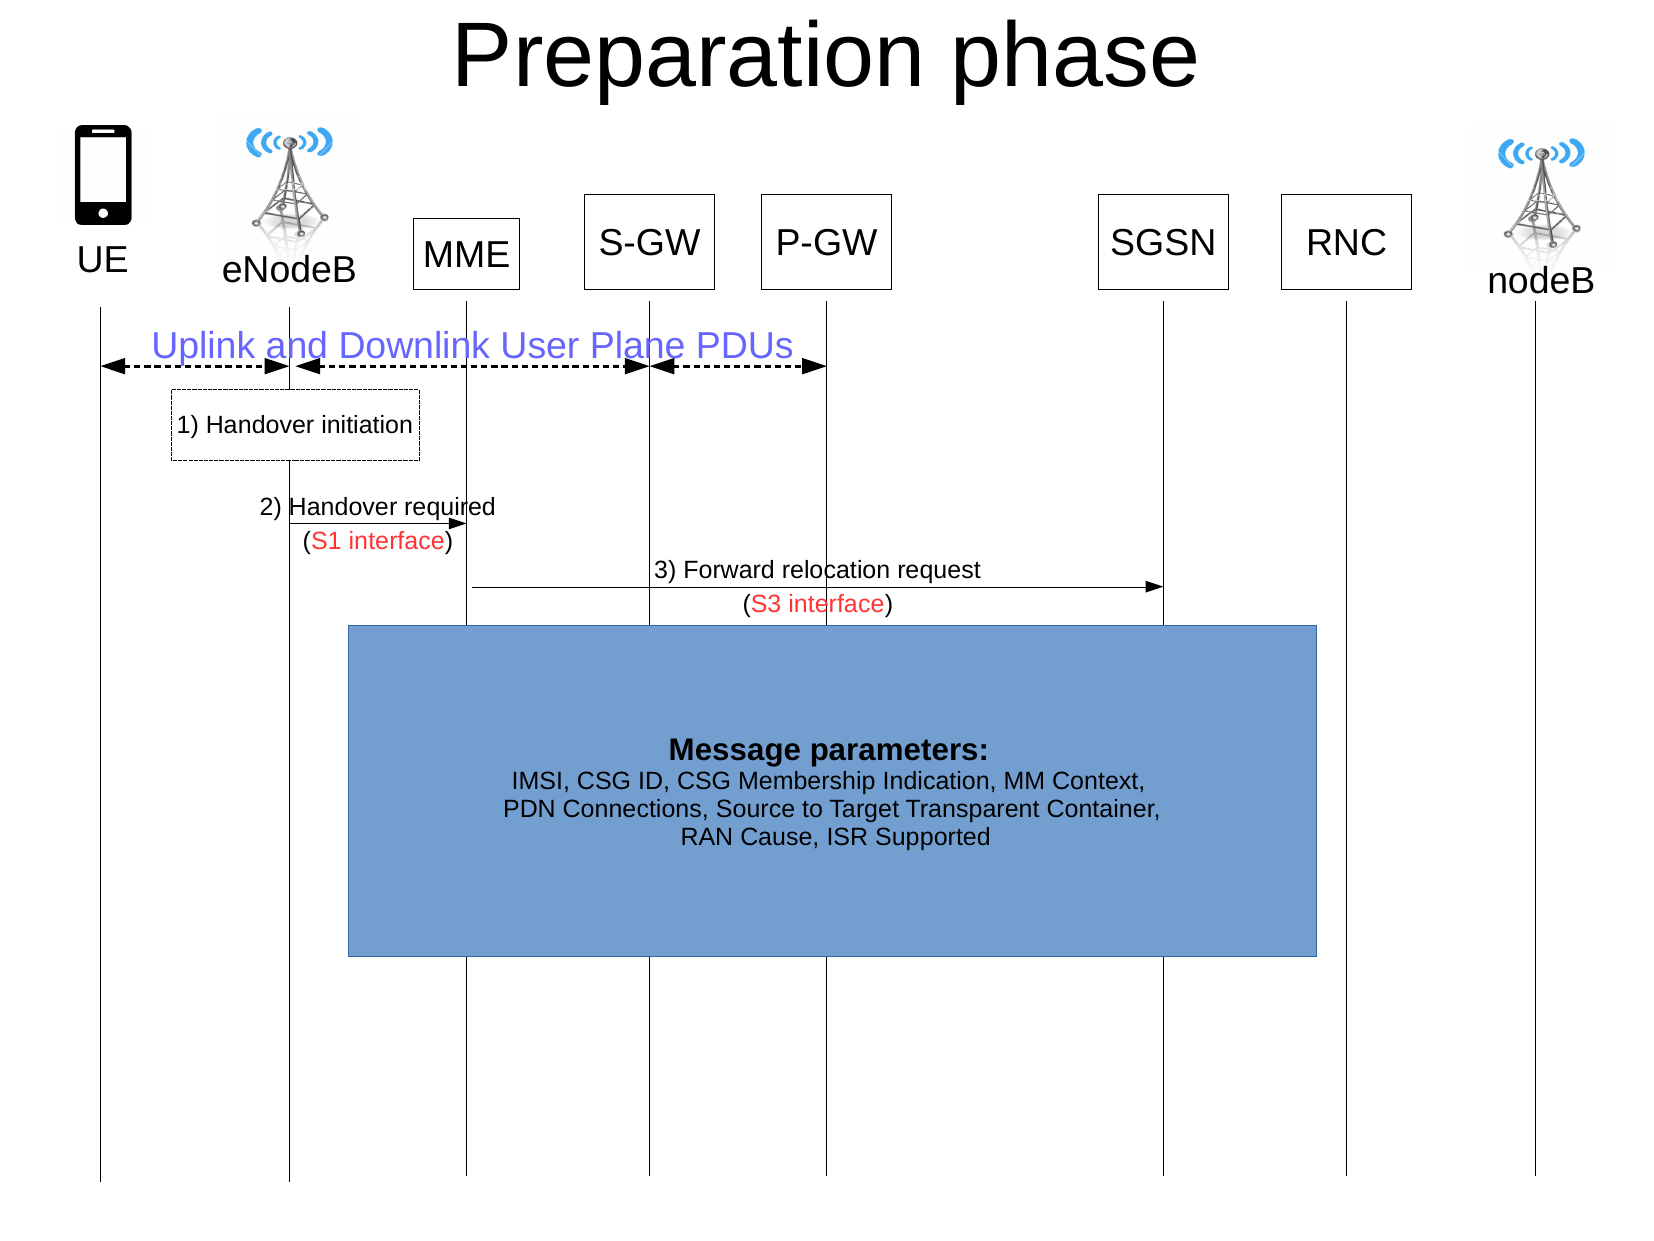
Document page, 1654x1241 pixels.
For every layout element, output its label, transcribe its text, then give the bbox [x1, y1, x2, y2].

text_box 1) Handover initiation [171, 389, 420, 461]
text_box P-GW [761, 194, 892, 290]
picture [1470, 122, 1613, 272]
text_box S-GW [584, 194, 715, 290]
text_box Message parameters: IMSI, CSG ID, CSG Membership Indication, MM Context, PDN Connections, Source to Target Transparent Container, RAN Cause, ISR Supported [348, 625, 1317, 957]
text_box RNC [1281, 194, 1412, 290]
title Preparation phase [82, 2, 1571, 106]
picture [53, 125, 153, 225]
picture [218, 111, 361, 261]
text_box SGSN [1098, 194, 1229, 290]
text_box MME [413, 218, 520, 290]
